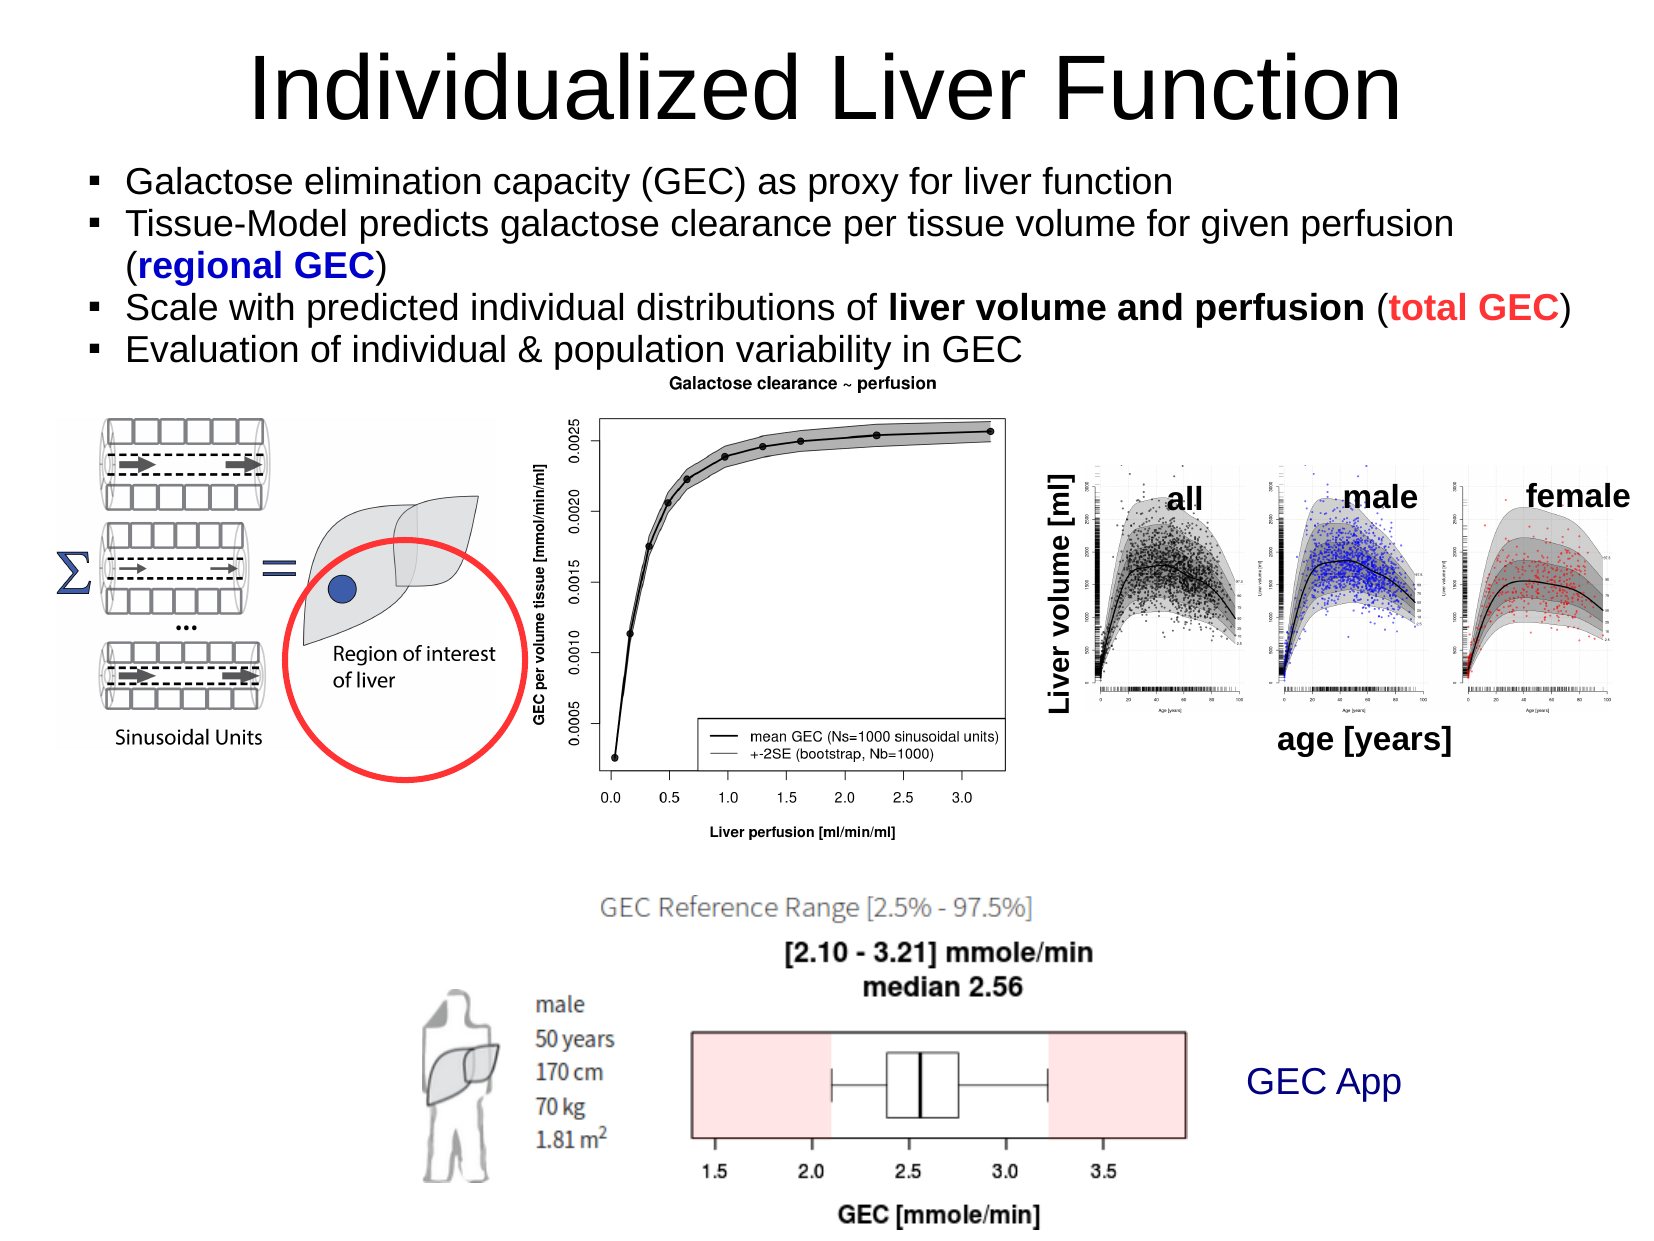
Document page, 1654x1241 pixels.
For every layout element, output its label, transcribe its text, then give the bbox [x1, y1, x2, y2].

text_box all [1151, 473, 1219, 526]
picture [1085, 465, 1613, 713]
title Individualized Liver Function [82, 0, 1571, 153]
picture [489, 744, 496, 751]
text_box Liver volume [ml] [1035, 458, 1083, 731]
text_box Galactose elimination capacity (GEC) as proxy for liver function Tissue-Model predicts galactose clearance per tissue volume for given perfusion (regional GEC) Scale with predicted individual distributions of liver volume and perfusion (total GEC) Evaluation of individual & population variability in GEC [75, 153, 1606, 421]
picture [55, 418, 496, 751]
text_box male [1328, 470, 1434, 524]
picture [422, 895, 1188, 1231]
text_box female [1511, 469, 1646, 523]
text_box GEC App [1231, 1053, 1472, 1111]
picture [533, 421, 1006, 841]
text_box age [years] [1262, 712, 1468, 766]
picture [289, 544, 496, 751]
